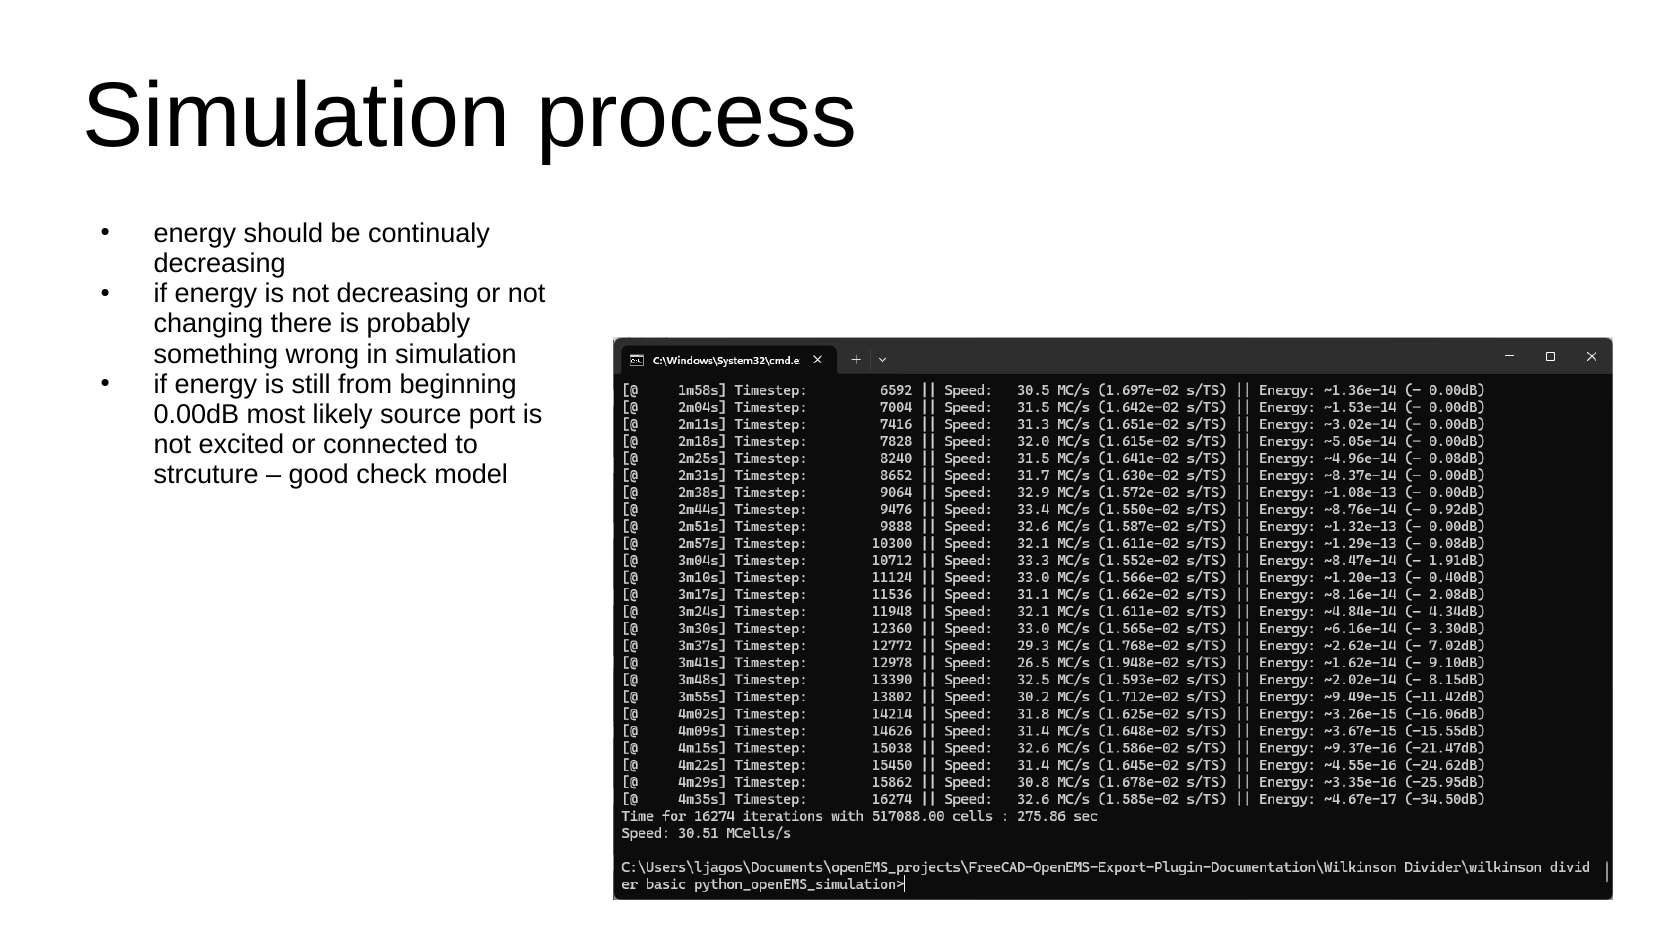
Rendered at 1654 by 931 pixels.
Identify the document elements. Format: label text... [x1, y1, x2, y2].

picture [613, 337, 1613, 901]
list energy should be continualy decreasing if energy is not decreasing or not changing there is probably something wrong in simulation if energy is still from beginning 0.00dB most likely source port is not excited or connected to strcuture – good check model [82, 217, 563, 758]
title Simulation process [82, 37, 1571, 193]
